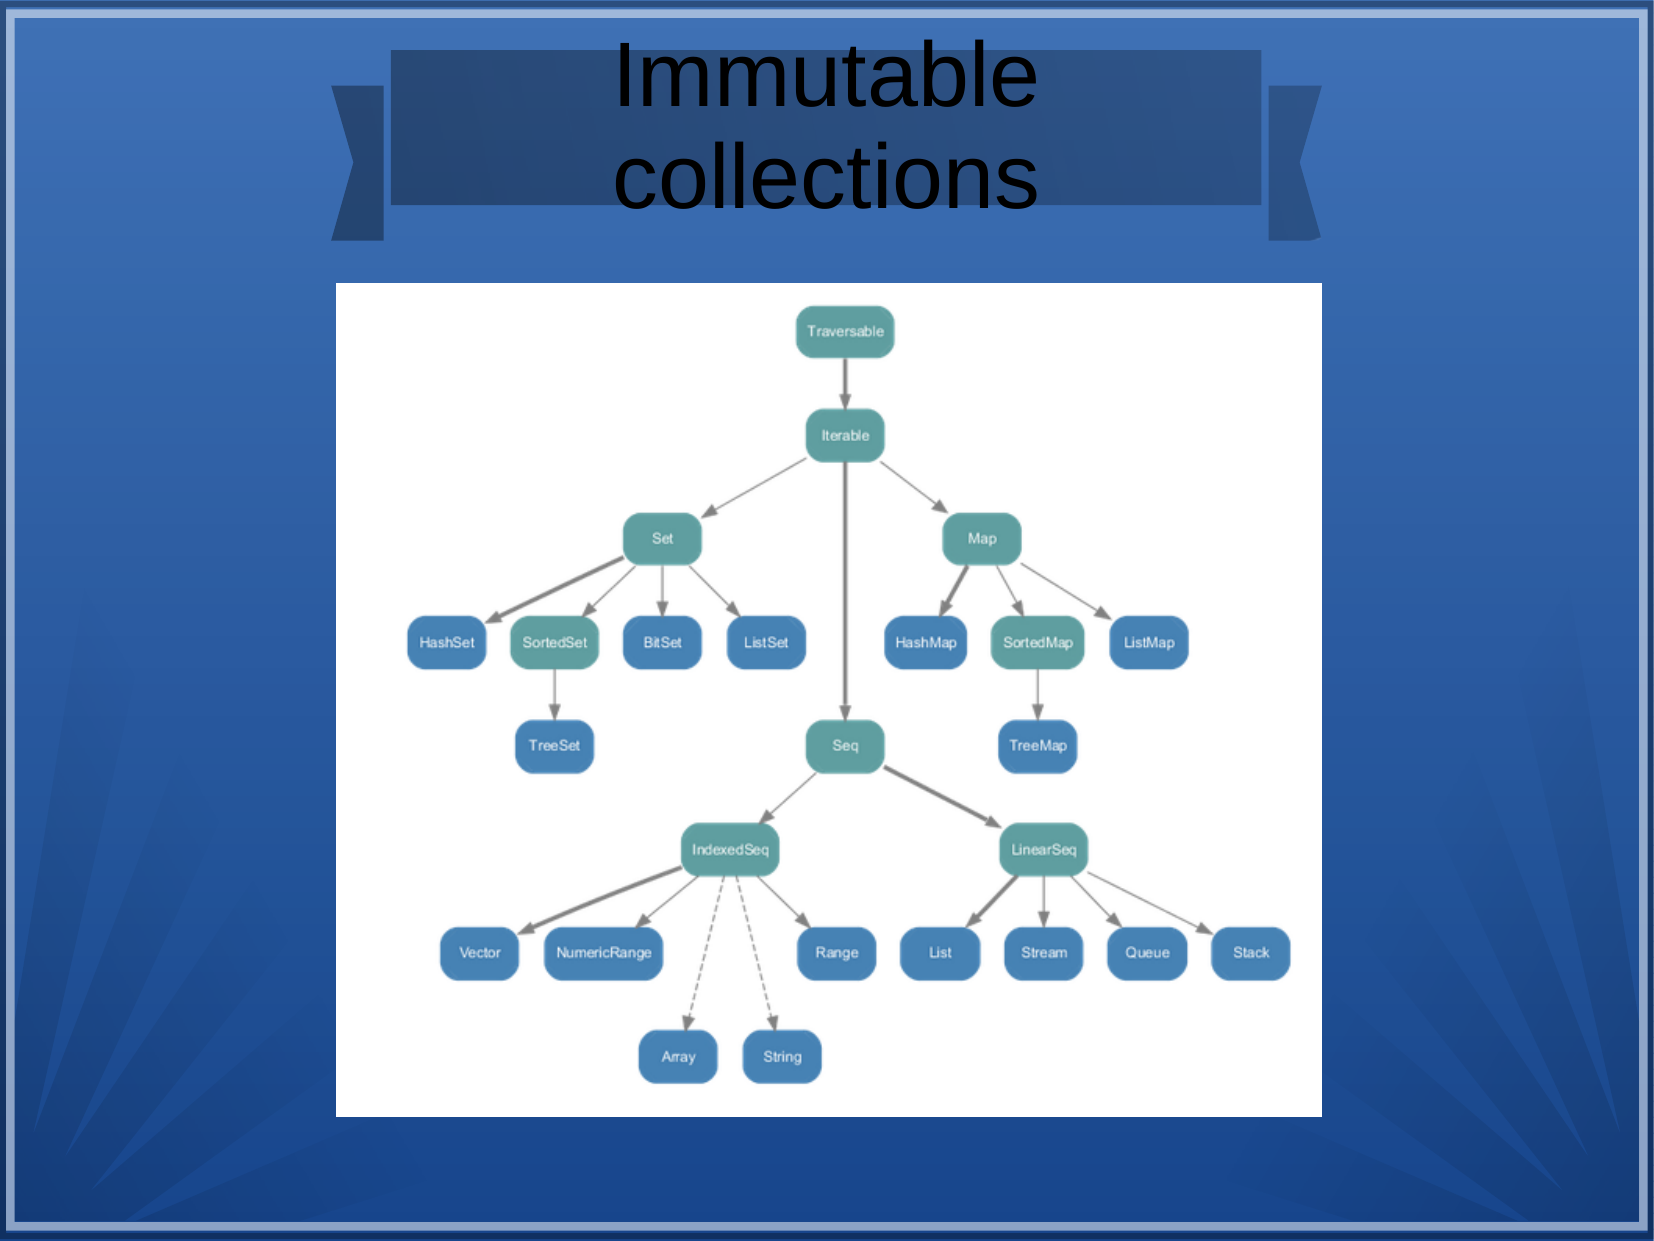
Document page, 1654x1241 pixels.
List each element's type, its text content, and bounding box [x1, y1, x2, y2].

picture [336, 283, 1322, 1117]
title Immutable collections [389, 23, 1264, 229]
